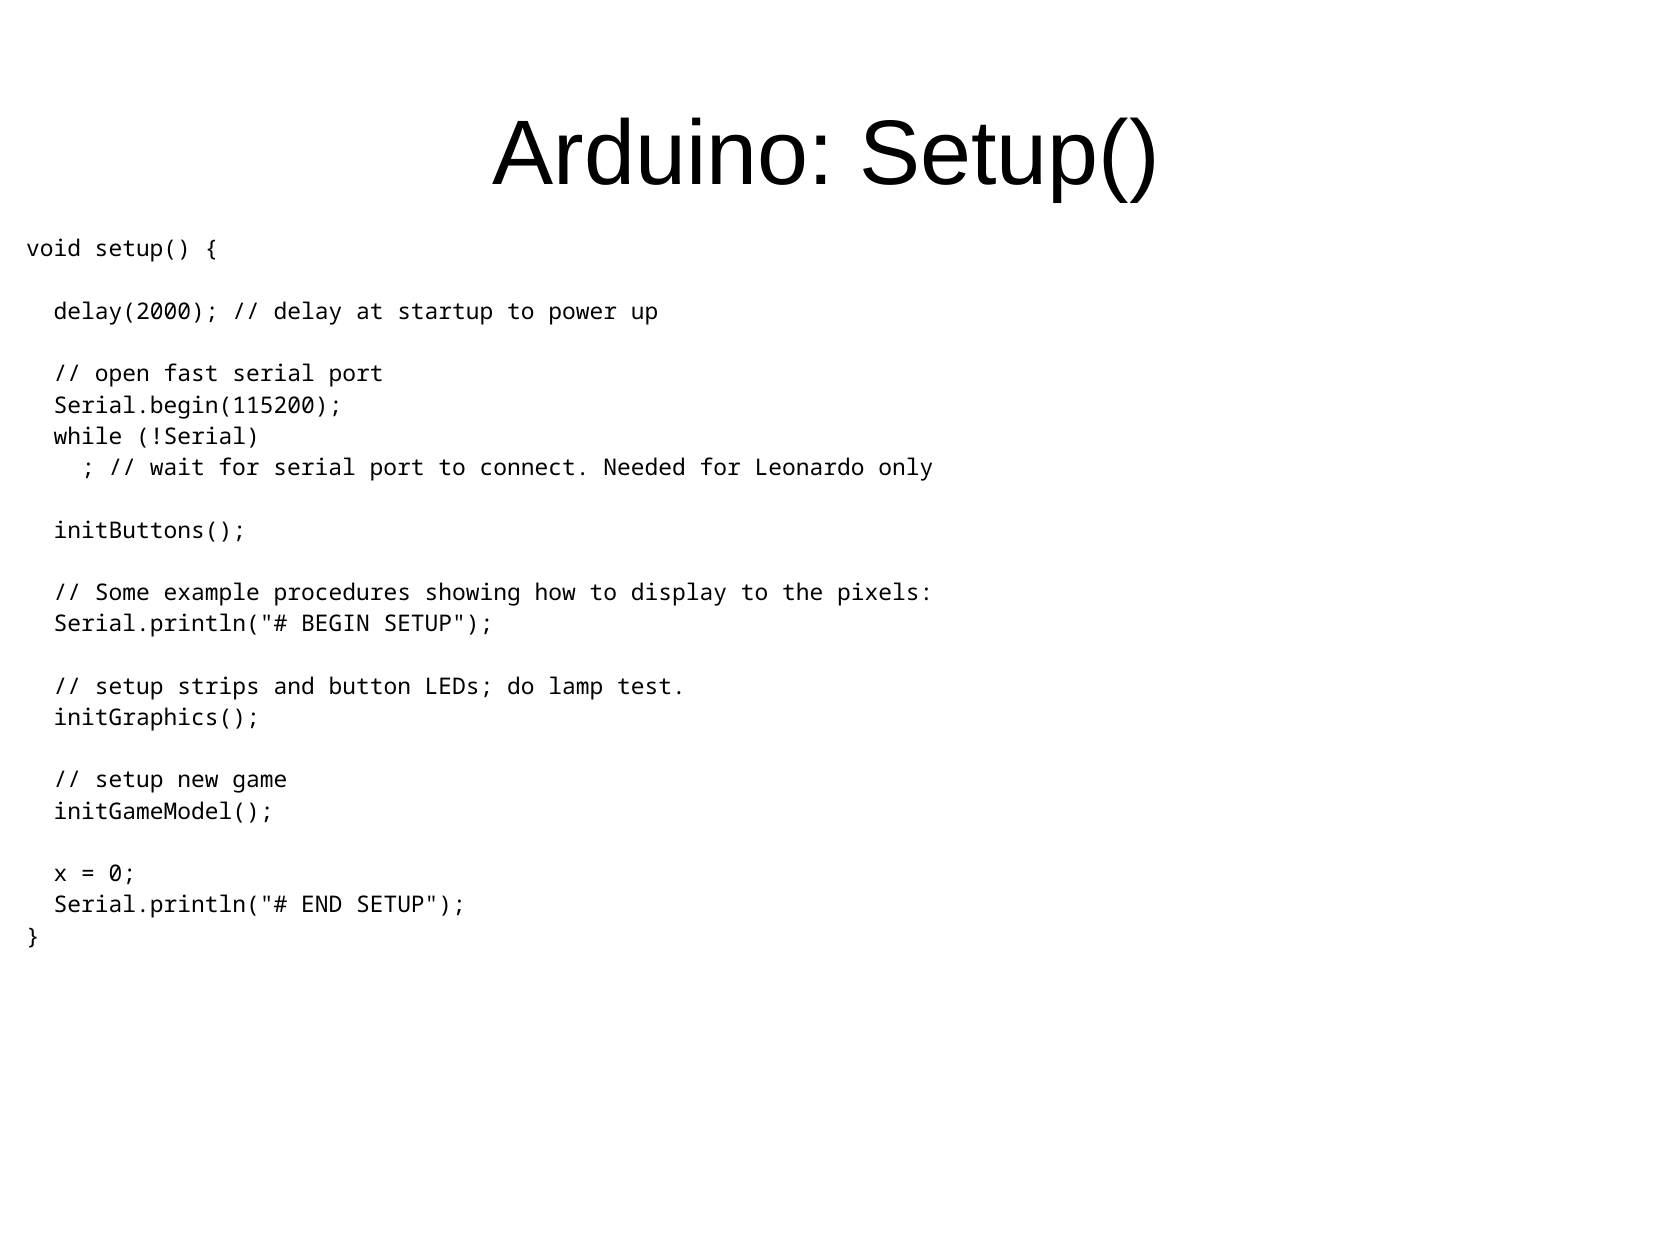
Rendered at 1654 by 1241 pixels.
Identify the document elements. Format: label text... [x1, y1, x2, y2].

text_box void setup() { delay(2000); // delay at startup to power up // open fast serial port Serial.begin(115200); while (!Serial) ; // wait for serial port to connect. Needed for Leonardo only initButtons(); // Some example procedures showing how to display to the pixels: Serial.println("# BEGIN SETUP"); // setup strips and button LEDs; do lamp test. initGraphics(); // setup new game initGameModel(); x = 0; Serial.println("# END SETUP"); } [11, 225, 1621, 882]
title Arduino: Setup() [82, 49, 1571, 225]
